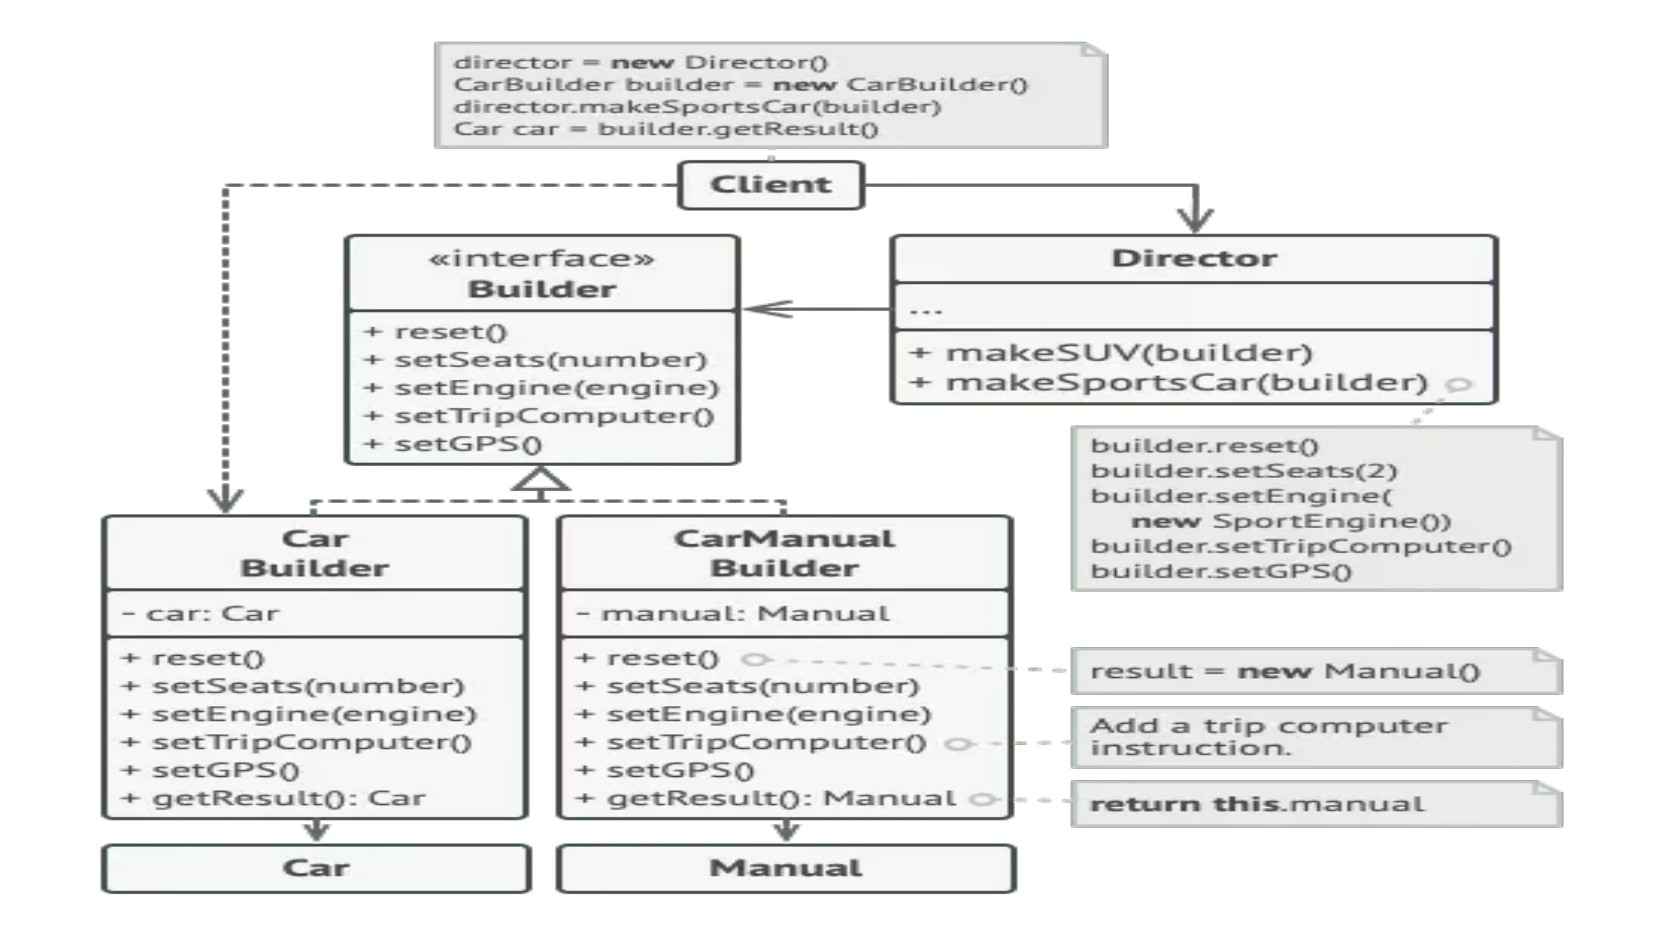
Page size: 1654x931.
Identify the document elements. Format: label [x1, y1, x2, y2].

picture [75, 29, 1591, 901]
